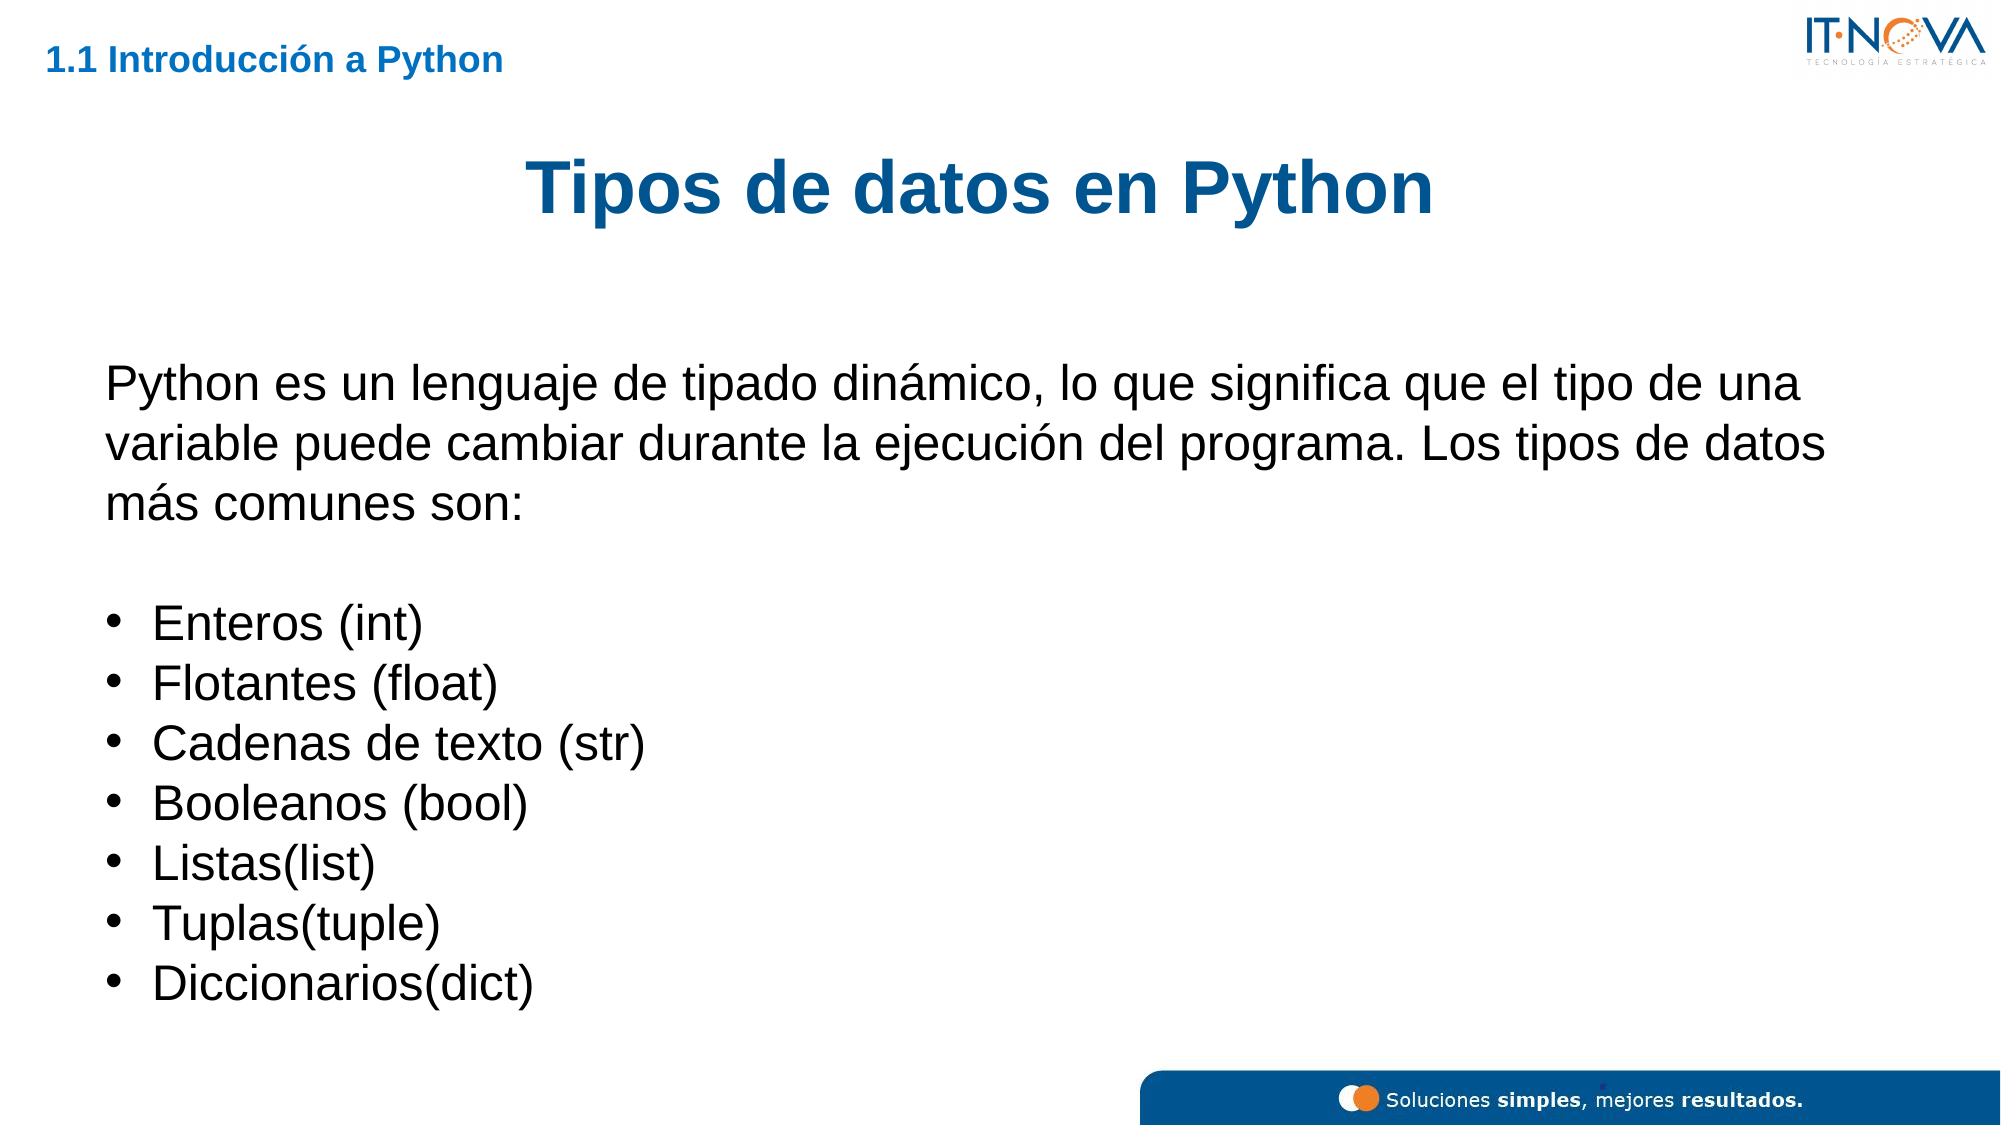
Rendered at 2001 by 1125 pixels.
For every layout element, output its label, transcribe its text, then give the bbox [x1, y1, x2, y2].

text_box 1.1 Introducción a Python [30, 27, 548, 89]
text_box Python es un lenguaje de tipado dinámico, lo que significa que el tipo de una variable puede cambiar durante la ejecución del programa. Los tipos de datos más comunes son: Enteros (int) Flotantes (float) Cadenas de texto (str) Booleanos (bool) Listas(list) Tuplas(tuple) Diccionarios(dict) [90, 343, 1908, 1071]
text_box Tipos de datos en Python [510, 130, 1491, 237]
